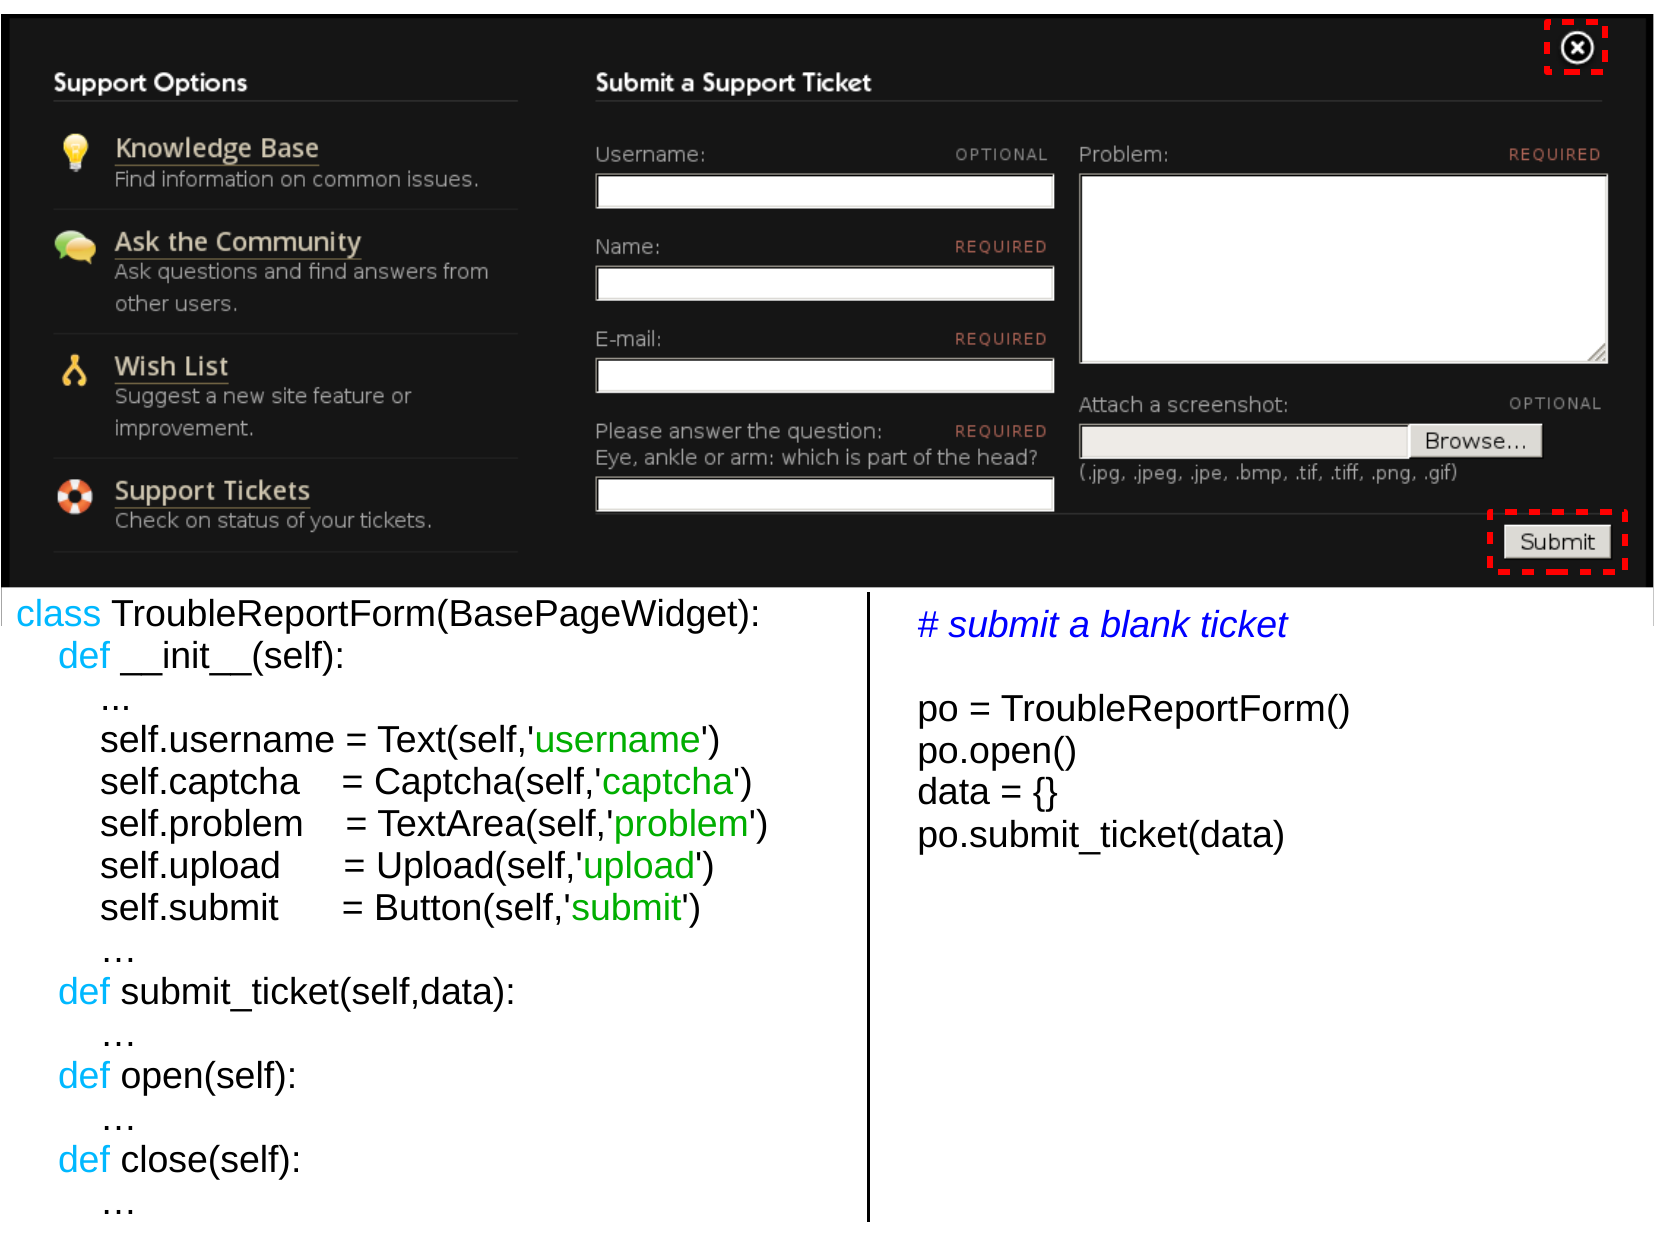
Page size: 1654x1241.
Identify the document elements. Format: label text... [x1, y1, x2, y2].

text_box class TroubleReportForm(BasePageWidget): def __init__(self): ... self.username = Text(self,'username') self.captcha = Captcha(self,'captcha') self.problem = TextArea(self,'problem') self.upload = Upload(self,'upload') self.submit = Button(self,'submit') … def submit_ticket(self,data): … def open(self): … def close(self): … [1, 585, 784, 1231]
text_box [784, 587, 1654, 1212]
picture [1, 14, 1654, 587]
text_box # submit a blank ticket po = TroubleReportForm() po.open() data = {} po.submit_ticket(data) [902, 595, 1367, 863]
